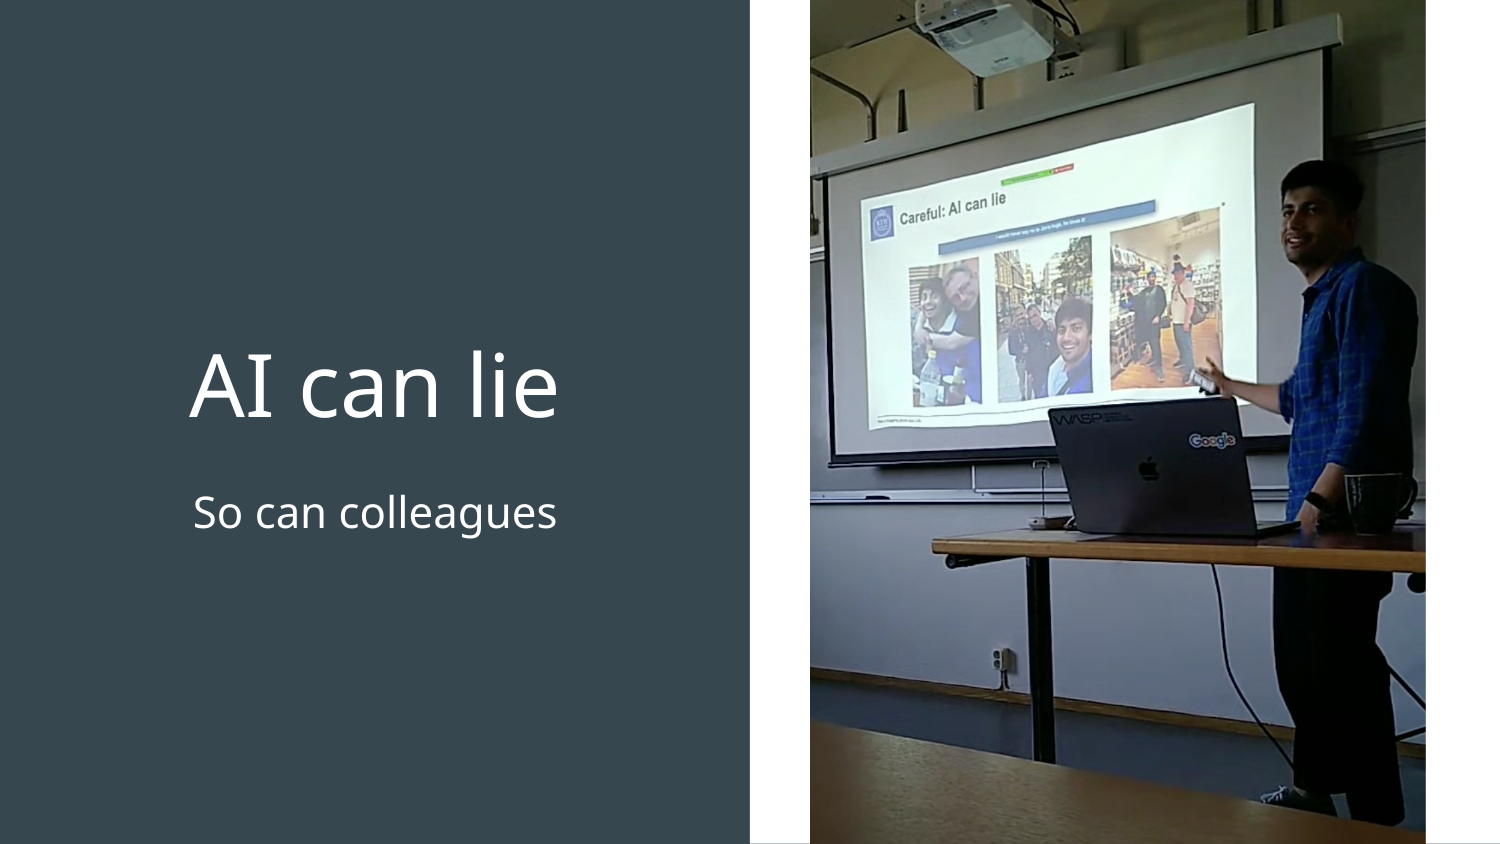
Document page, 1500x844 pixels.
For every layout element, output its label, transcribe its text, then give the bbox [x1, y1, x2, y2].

picture [810, 0, 1426, 844]
subtitle So can colleagues [43, 466, 708, 688]
title AI can lie [43, 177, 708, 458]
